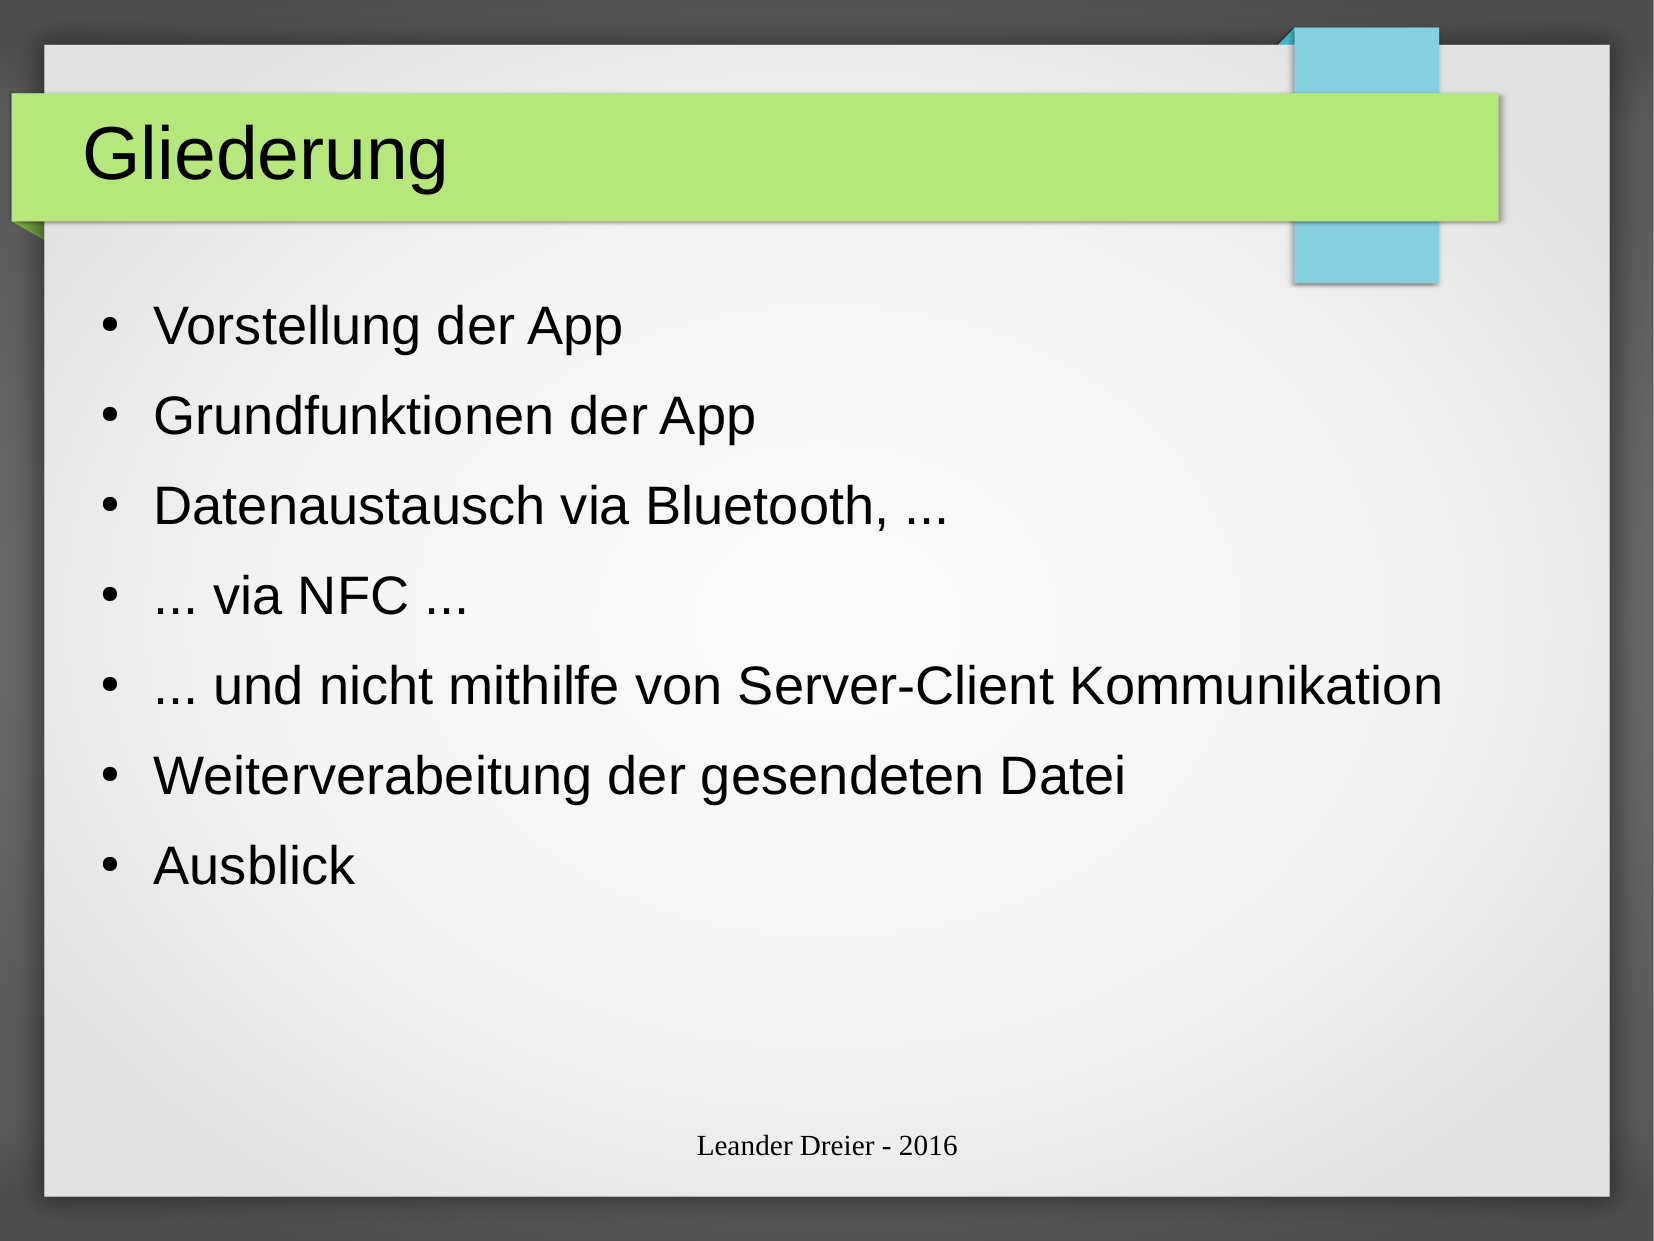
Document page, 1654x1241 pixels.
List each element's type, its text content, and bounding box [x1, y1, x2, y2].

title Gliederung [82, 94, 1264, 213]
list Vorstellung der App Grundfunktionen der App Datenaustausch via Bluetooth, ... ... via NFC ... ... und nicht mithilfe von Server-Client Kommunikation Weiterverabeitung der gesendeten Datei Ausblick [82, 295, 1571, 1015]
picture [0, 0, 1654, 1241]
